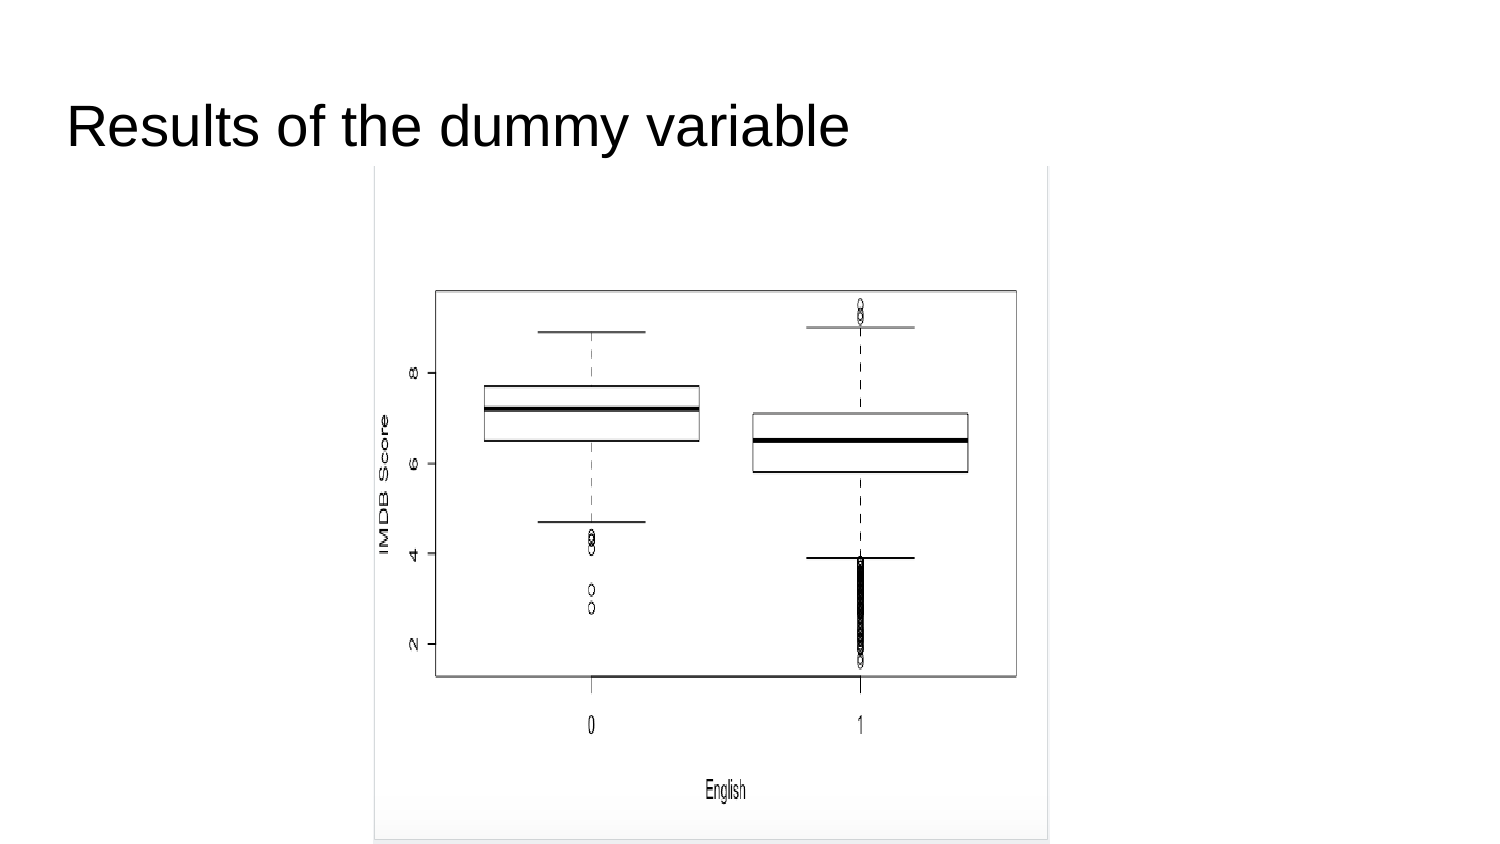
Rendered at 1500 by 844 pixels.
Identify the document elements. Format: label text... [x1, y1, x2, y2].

title Results of the dummy variable [51, 72, 1449, 167]
picture [373, 166, 1050, 844]
